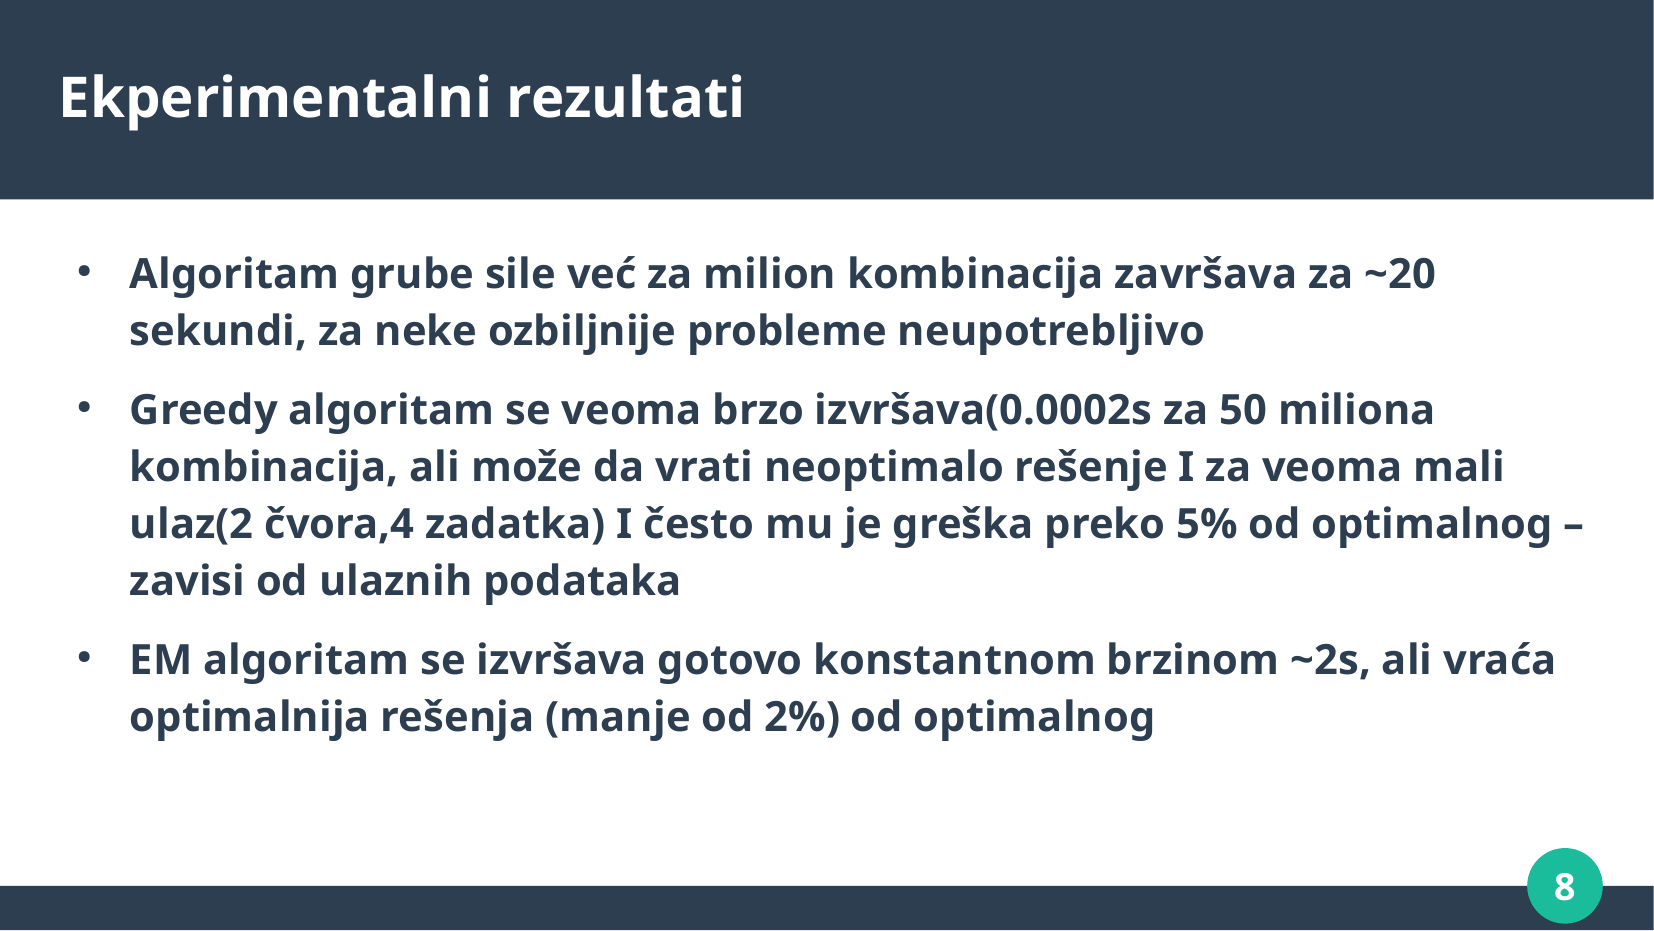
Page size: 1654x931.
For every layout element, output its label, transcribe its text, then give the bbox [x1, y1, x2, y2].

title Ekperimentalni rezultati [59, 37, 1595, 155]
list Algoritam grube sile već za milion kombinacija završava za ~20 sekundi, za neke ozbiljnije probleme neupotrebljivo Greedy algoritam se veoma brzo izvršava(0.0002s za 50 miliona kombinacija, ali može da vrati neoptimalo rešenje I za veoma mali ulaz(2 čvora,4 zadatka) I često mu je greška preko 5% od optimalnog – zavisi od ulaznih podataka EM algoritam se izvršava gotovo konstantnom brzinom ~2s, ali vraća optimalnija rešenja (manje od 2%) od optimalnog [59, 243, 1595, 864]
